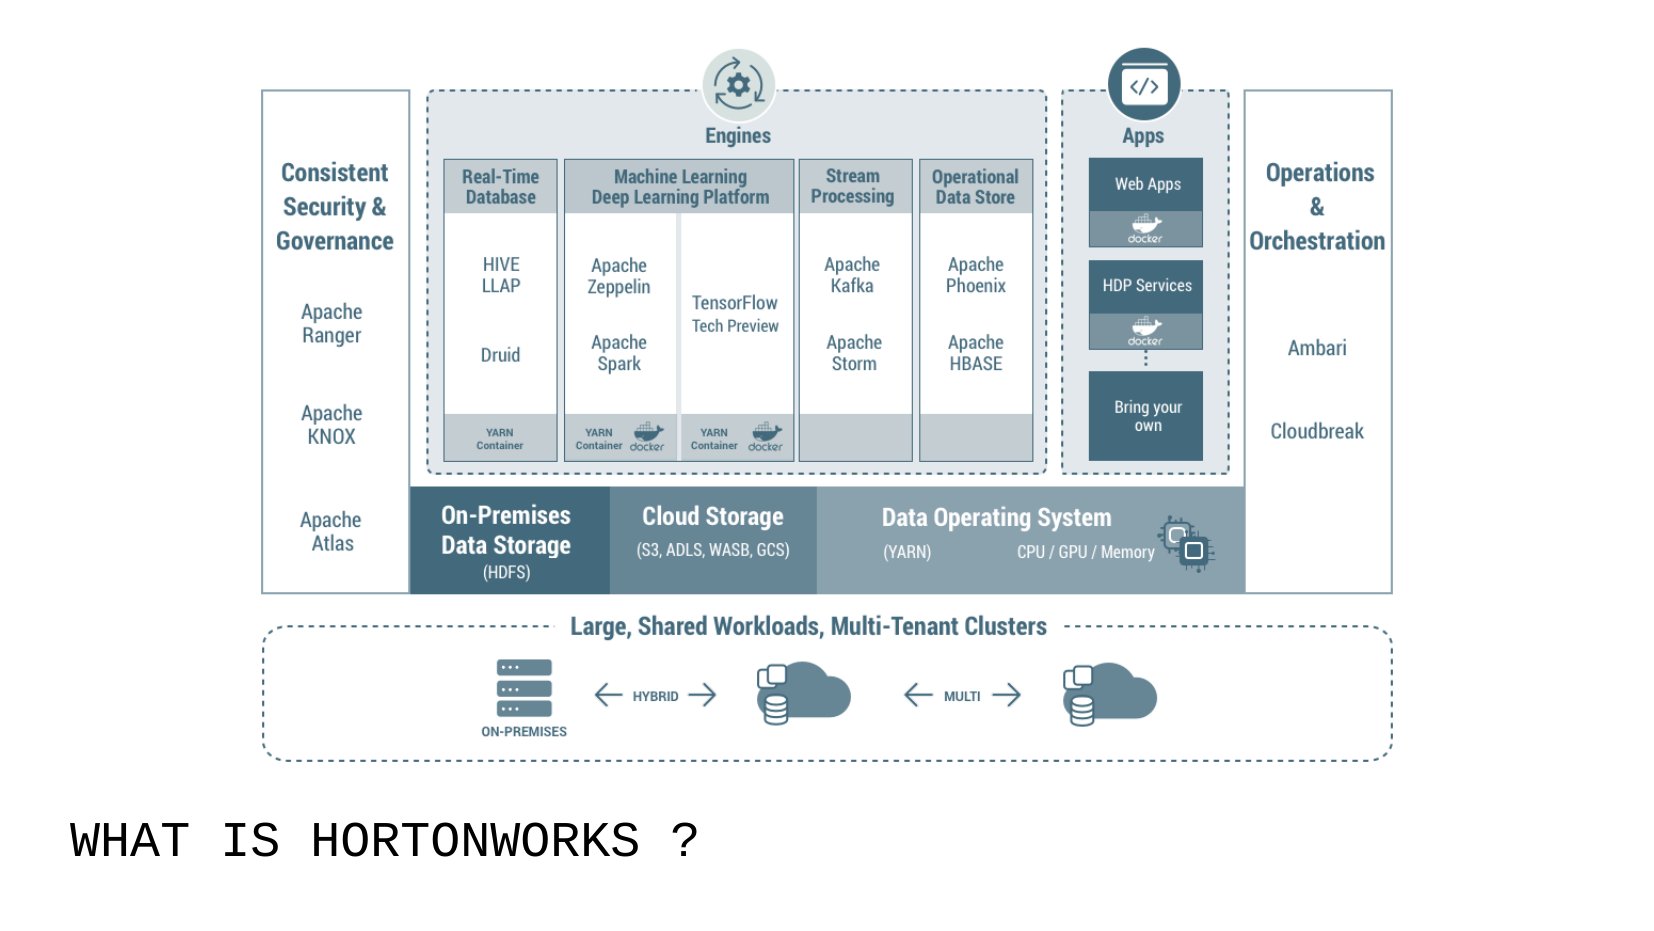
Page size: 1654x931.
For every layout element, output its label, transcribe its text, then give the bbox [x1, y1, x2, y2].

title WHAT IS HORTONWORKS ? [70, 815, 1559, 882]
picture [260, 35, 1394, 763]
